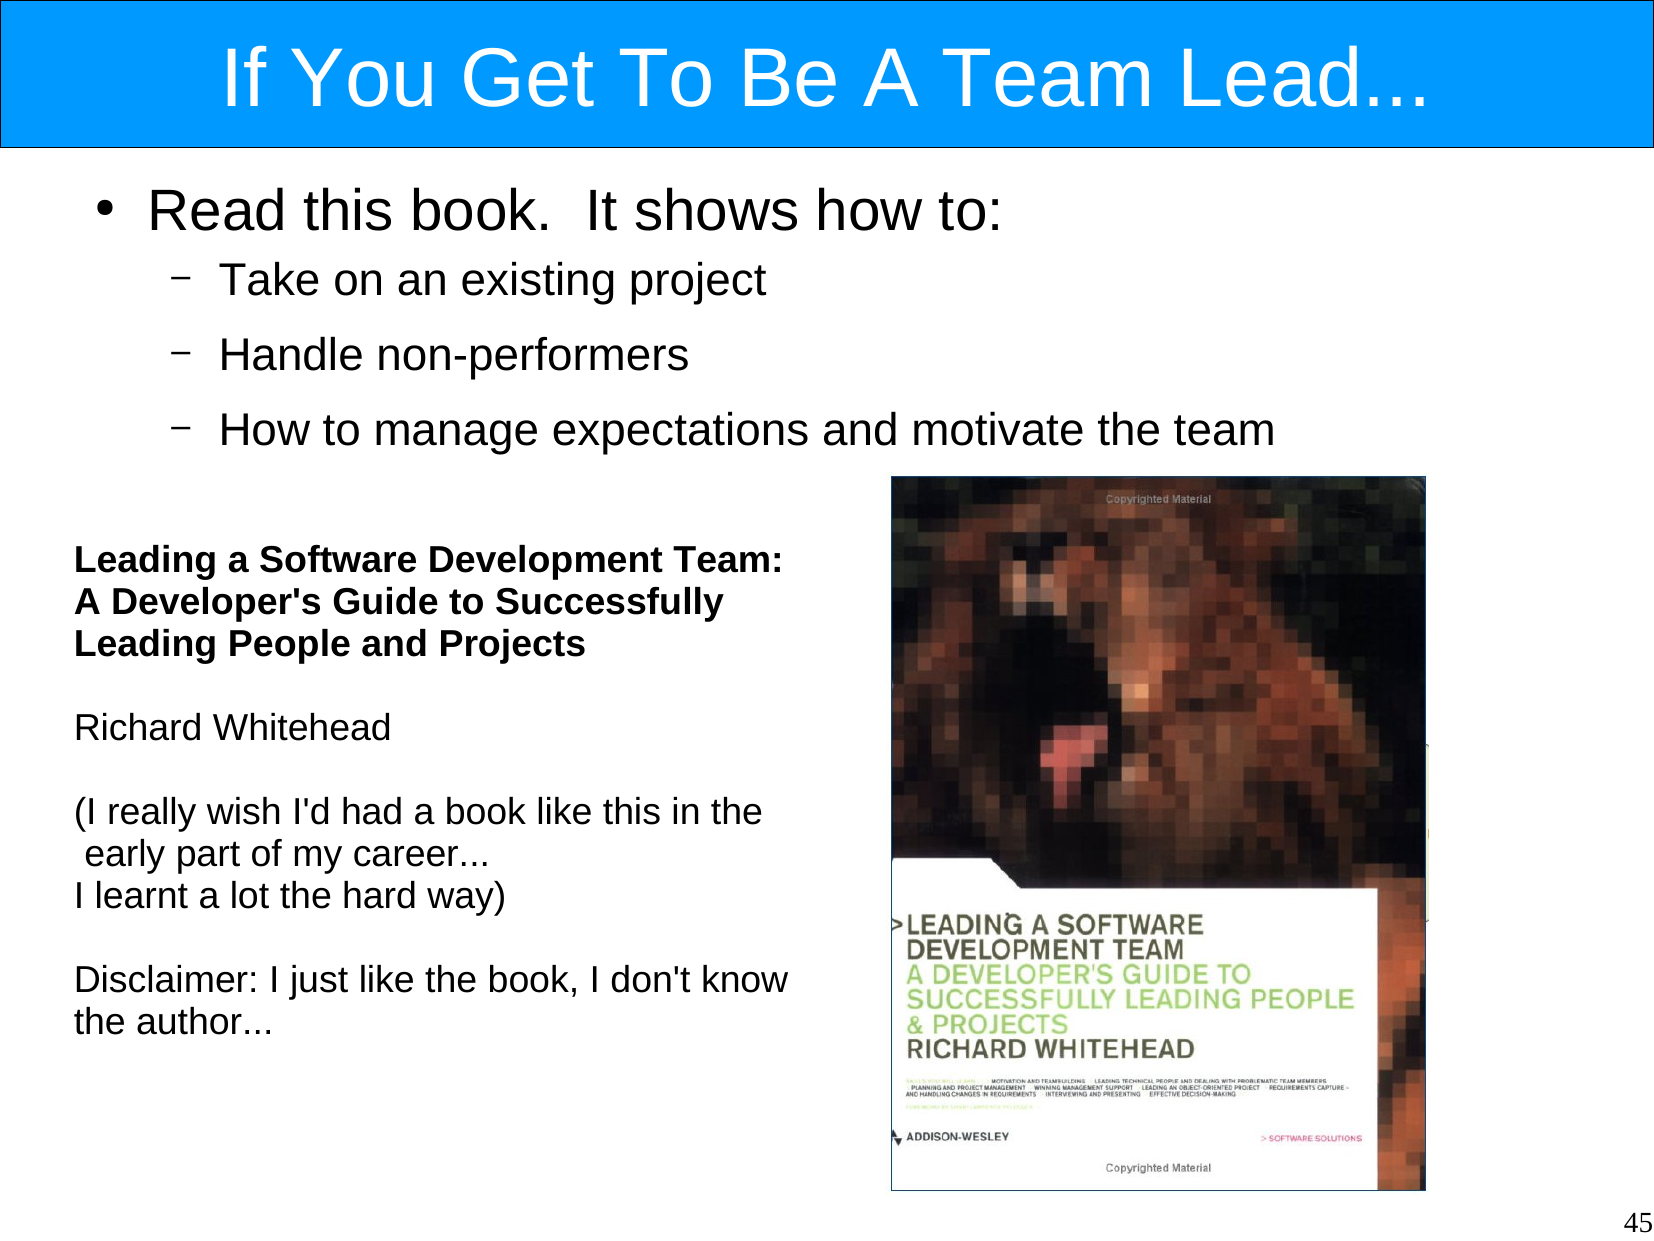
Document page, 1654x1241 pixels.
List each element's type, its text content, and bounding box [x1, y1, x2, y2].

title If You Get To Be A Team Lead... [82, 21, 1571, 135]
text_box Leading a Software Development Team: A Developer's Guide to Successfully Leading People and Projects Richard Whitehead (I really wish I'd had a book like this in the early part of my career... I learnt a lot the hard way) Disclaimer: I just like the book, I don't know the author... [59, 531, 803, 1056]
list Read this book. It shows how to: Take on an existing project Handle non-performers How to manage expectations and motivate the team [76, 177, 1565, 1196]
picture [885, 472, 1429, 1196]
